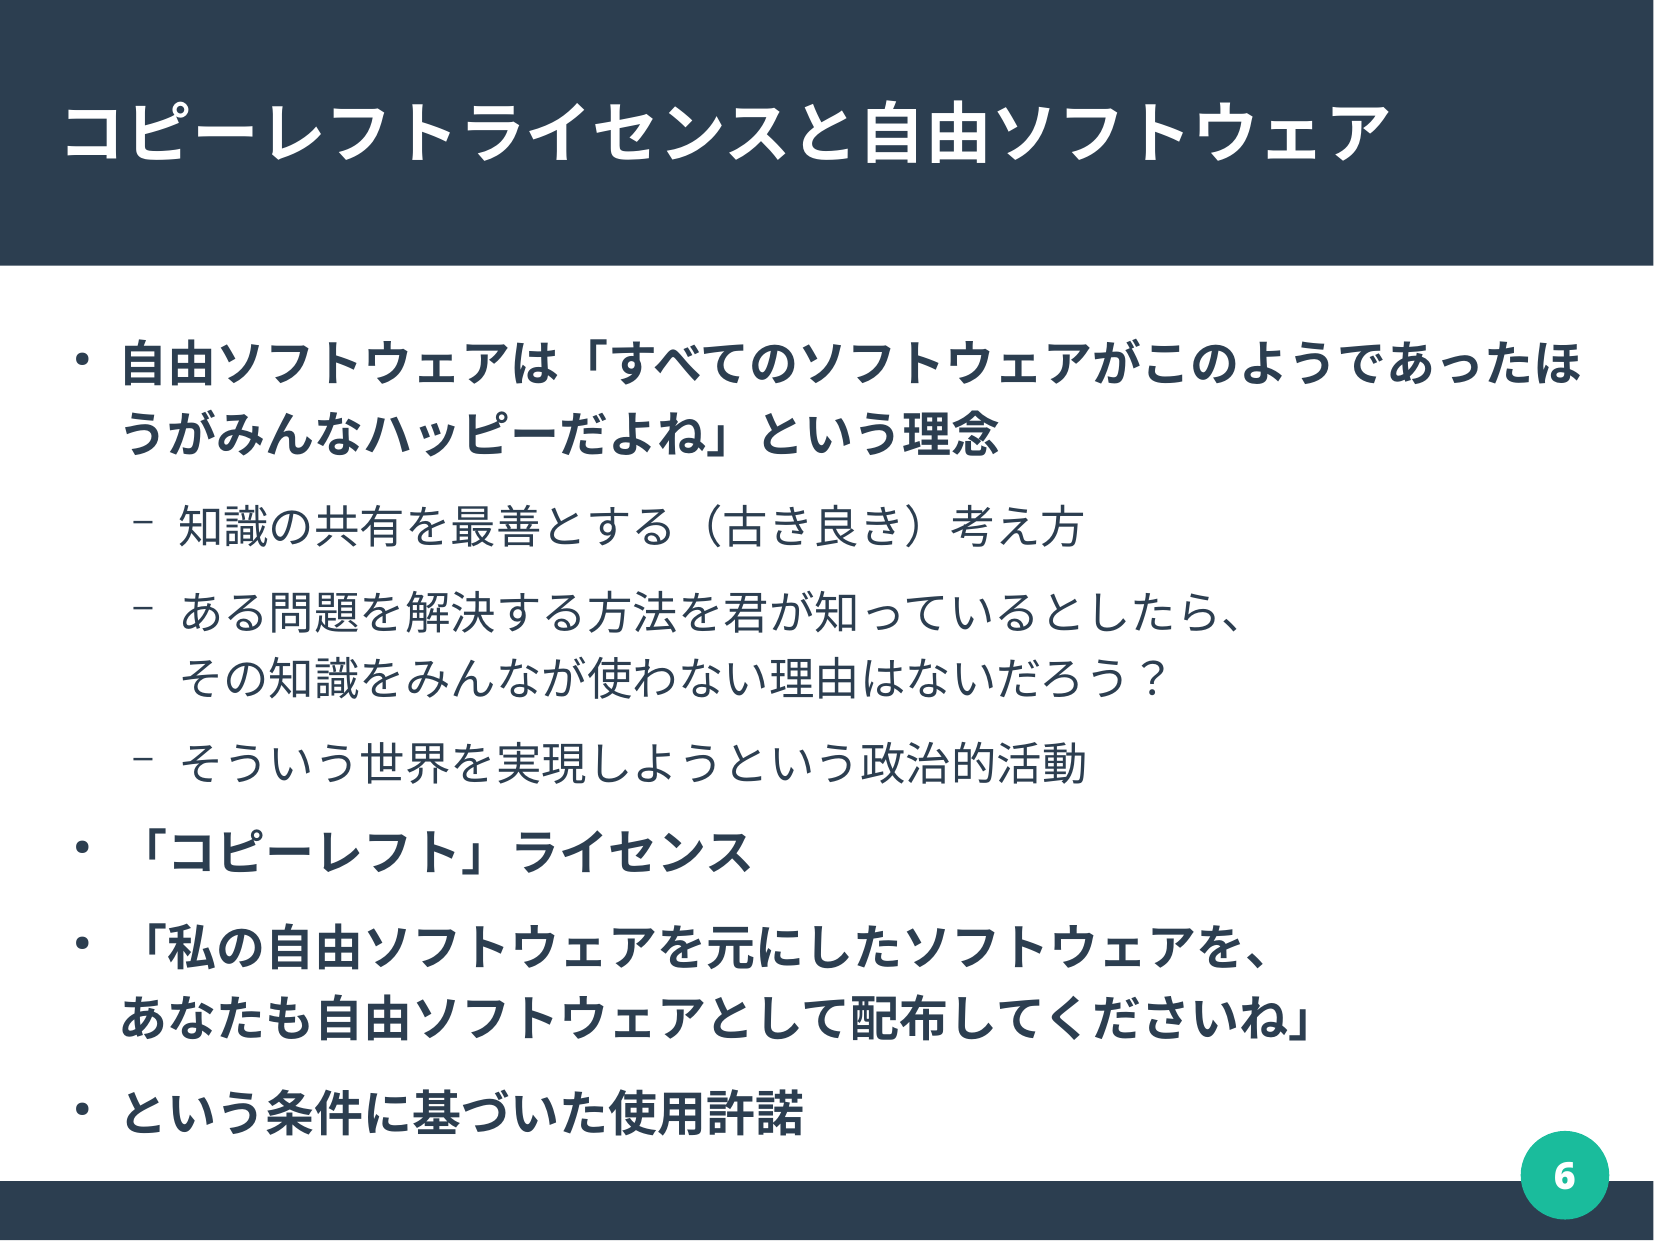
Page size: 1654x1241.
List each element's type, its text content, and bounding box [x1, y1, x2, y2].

list 自由ソフトウェアは「すべてのソフトウェアがこのようであったほうがみんなハッピーだよね」という理念 知識の共有を最善とする（古き良き）考え方 ある問題を解決する方法を君が知っているとしたら、 その知識をみんなが使わない理由はないだろう？ そういう世界を実現しようという政治的活動 「コピーレフト」ライセンス 「私の自由ソフトウェアを元にしたソフトウェアを、 あなたも自由ソフトウェアとして配布してくださいね」 という条件に基づいた使用許諾 [59, 324, 1595, 1152]
title コピーレフトライセンスと自由ソフトウェア [59, 49, 1595, 207]
